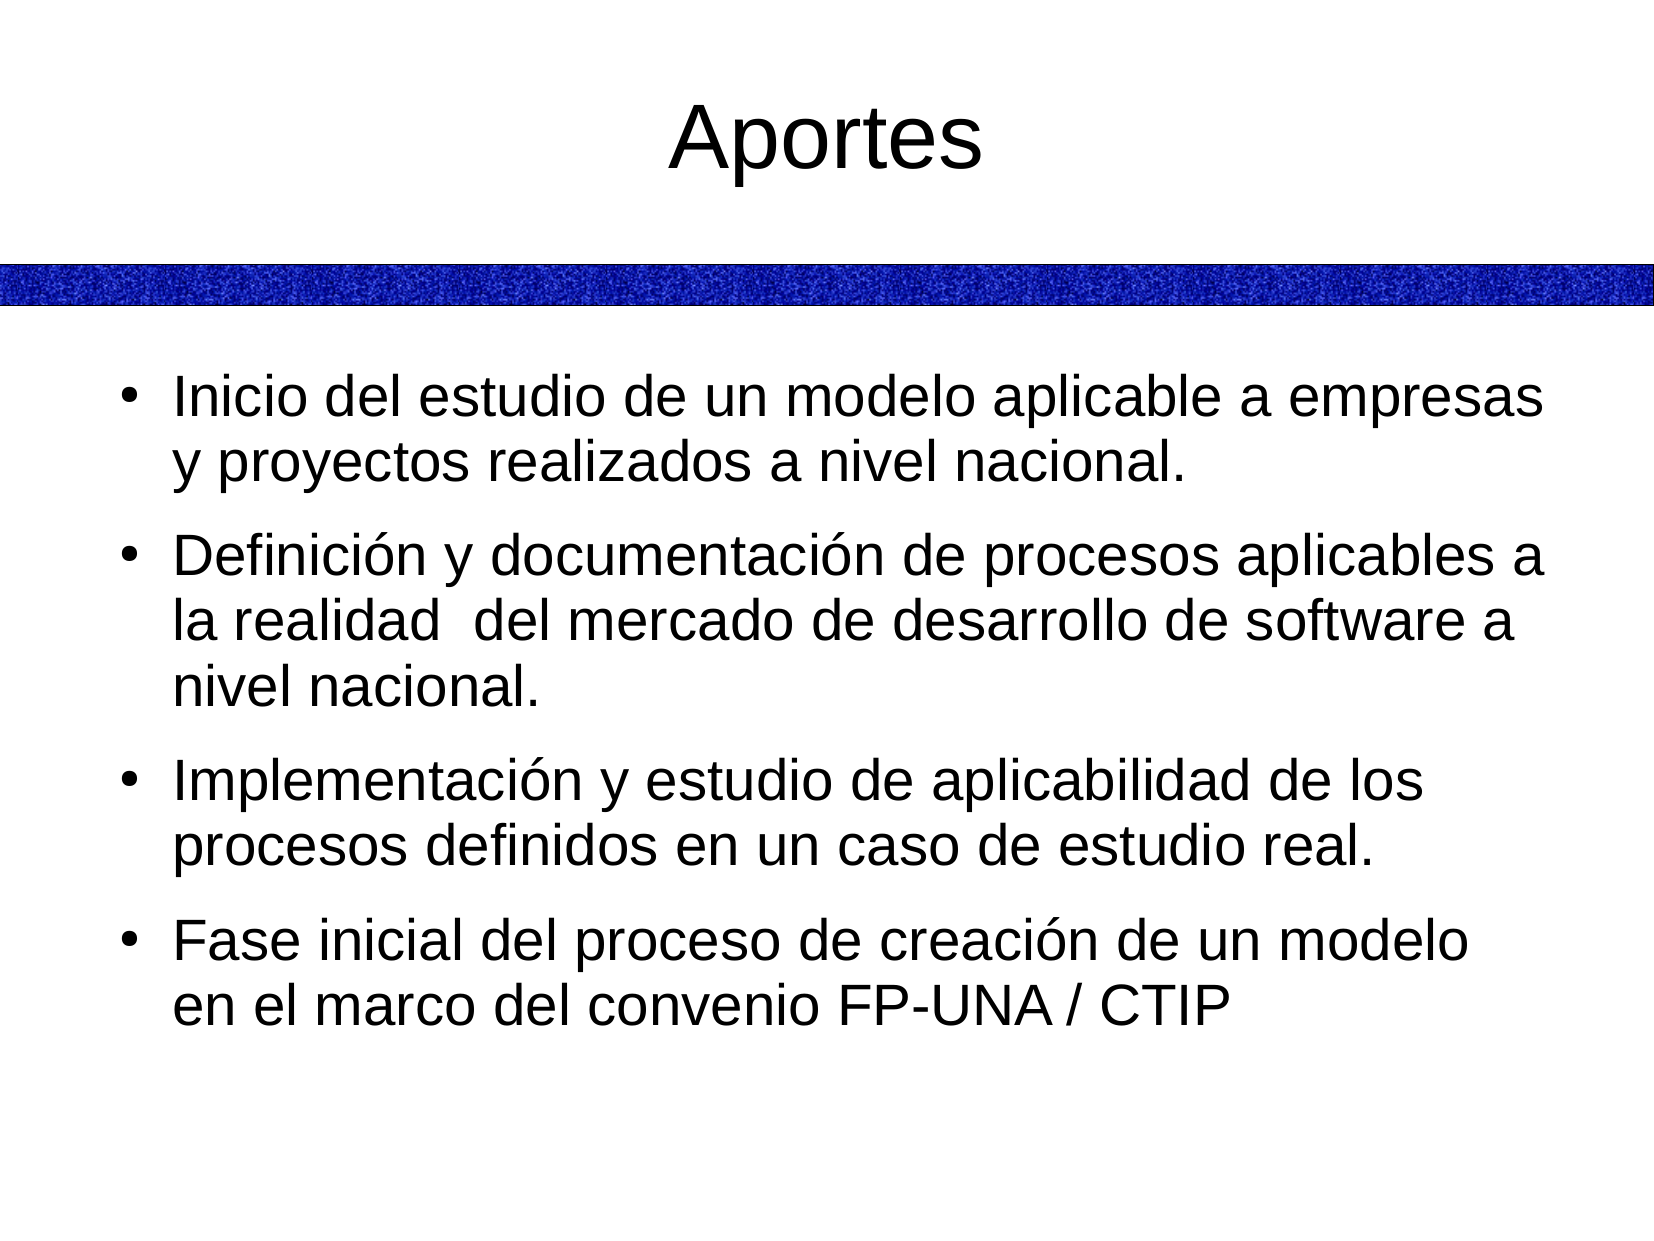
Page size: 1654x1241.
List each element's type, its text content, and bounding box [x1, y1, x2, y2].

list Inicio del estudio de un modelo aplicable a empresas y proyectos realizados a nivel nacional. Definición y documentación de procesos aplicables a la realidad del mercado de desarrollo de software a nivel nacional. Implementación y estudio de aplicabilidad de los procesos definidos en un caso de estudio real. Fase inicial del proceso de creación de un modelo en el marco del convenio FP-UNA / CTIP [101, 363, 1549, 1168]
title Aportes [58, 14, 1595, 260]
picture [0, 265, 1653, 305]
